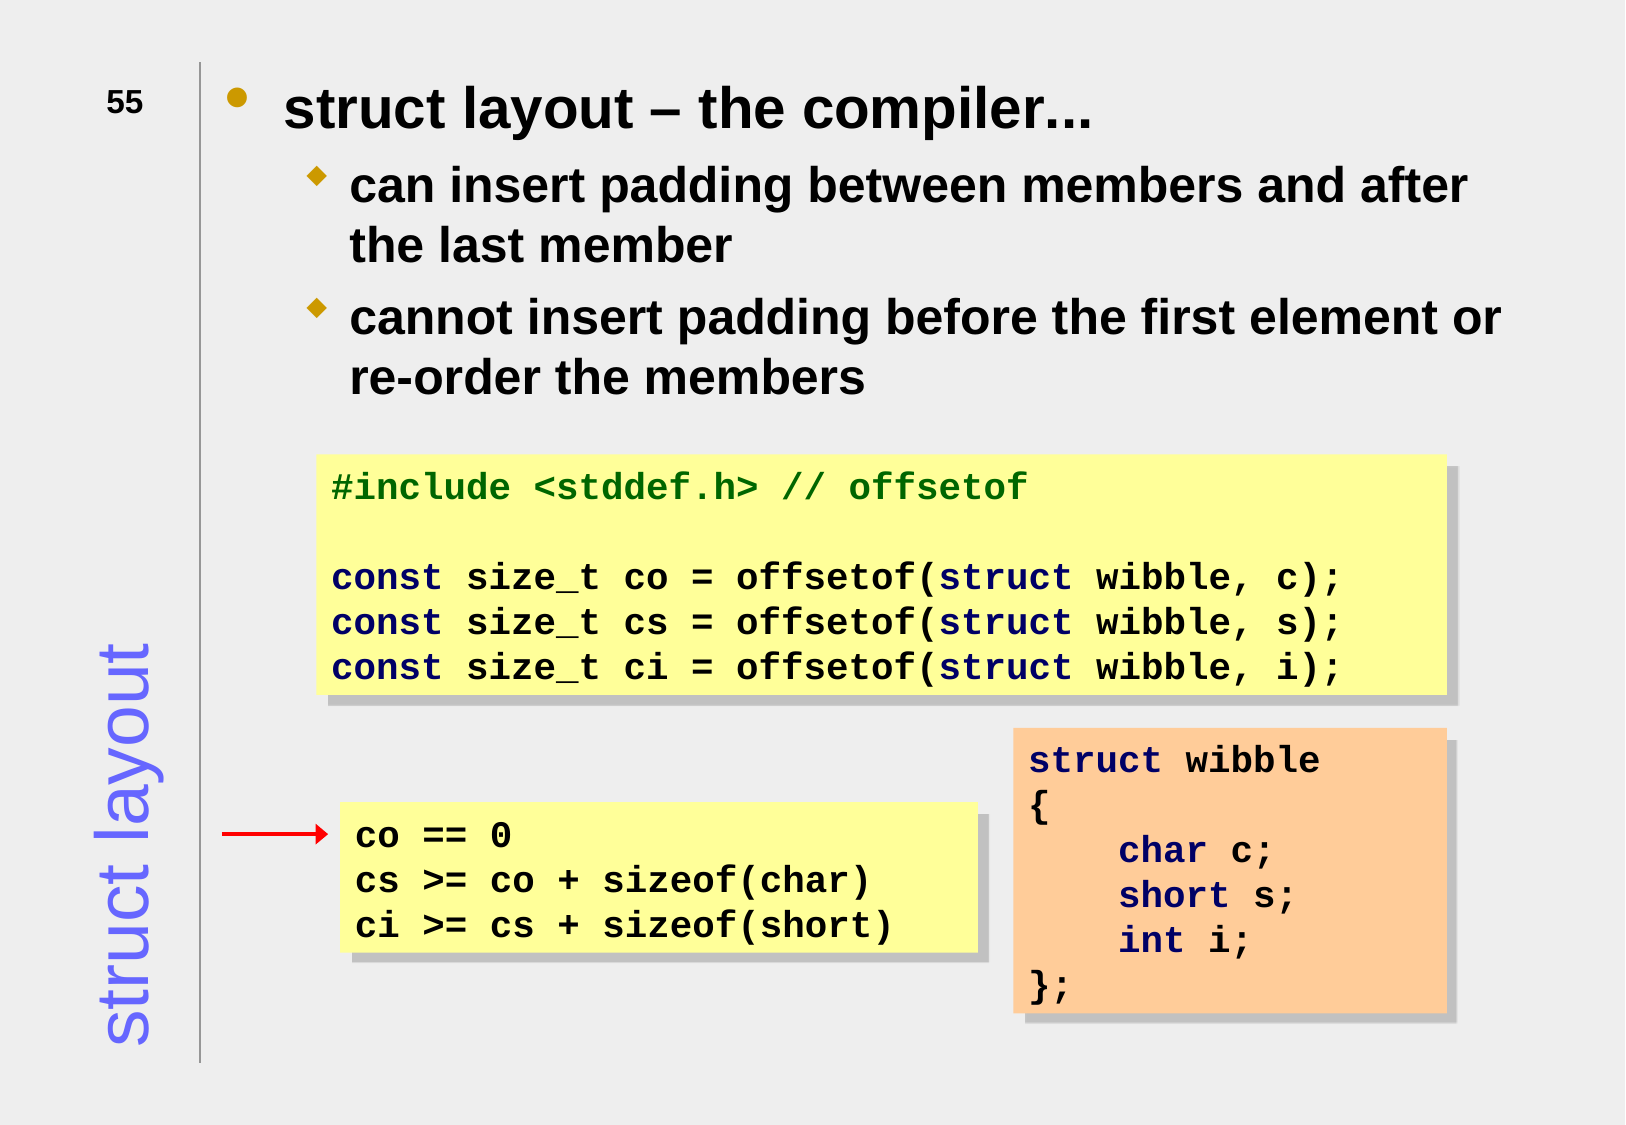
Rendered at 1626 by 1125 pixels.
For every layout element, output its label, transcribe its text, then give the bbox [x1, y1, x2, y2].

text_box #include <stddef.h> // offsetof const size_t co = offsetof(struct wibble, c); const size_t cs = offsetof(struct wibble, s); const size_t ci = offsetof(struct wibble, i); [316, 454, 1447, 695]
text_box co == 0 cs >= co + sizeof(char) ci >= cs + sizeof(short) [340, 802, 978, 953]
list struct layout – the compiler... can insert padding between members and after the last member cannot insert padding before the first element or re-order the members [212, 62, 1550, 1063]
title struct layout [50, 187, 188, 1063]
text_box struct wibble { char c; short s; int i; }; [1013, 727, 1447, 1014]
